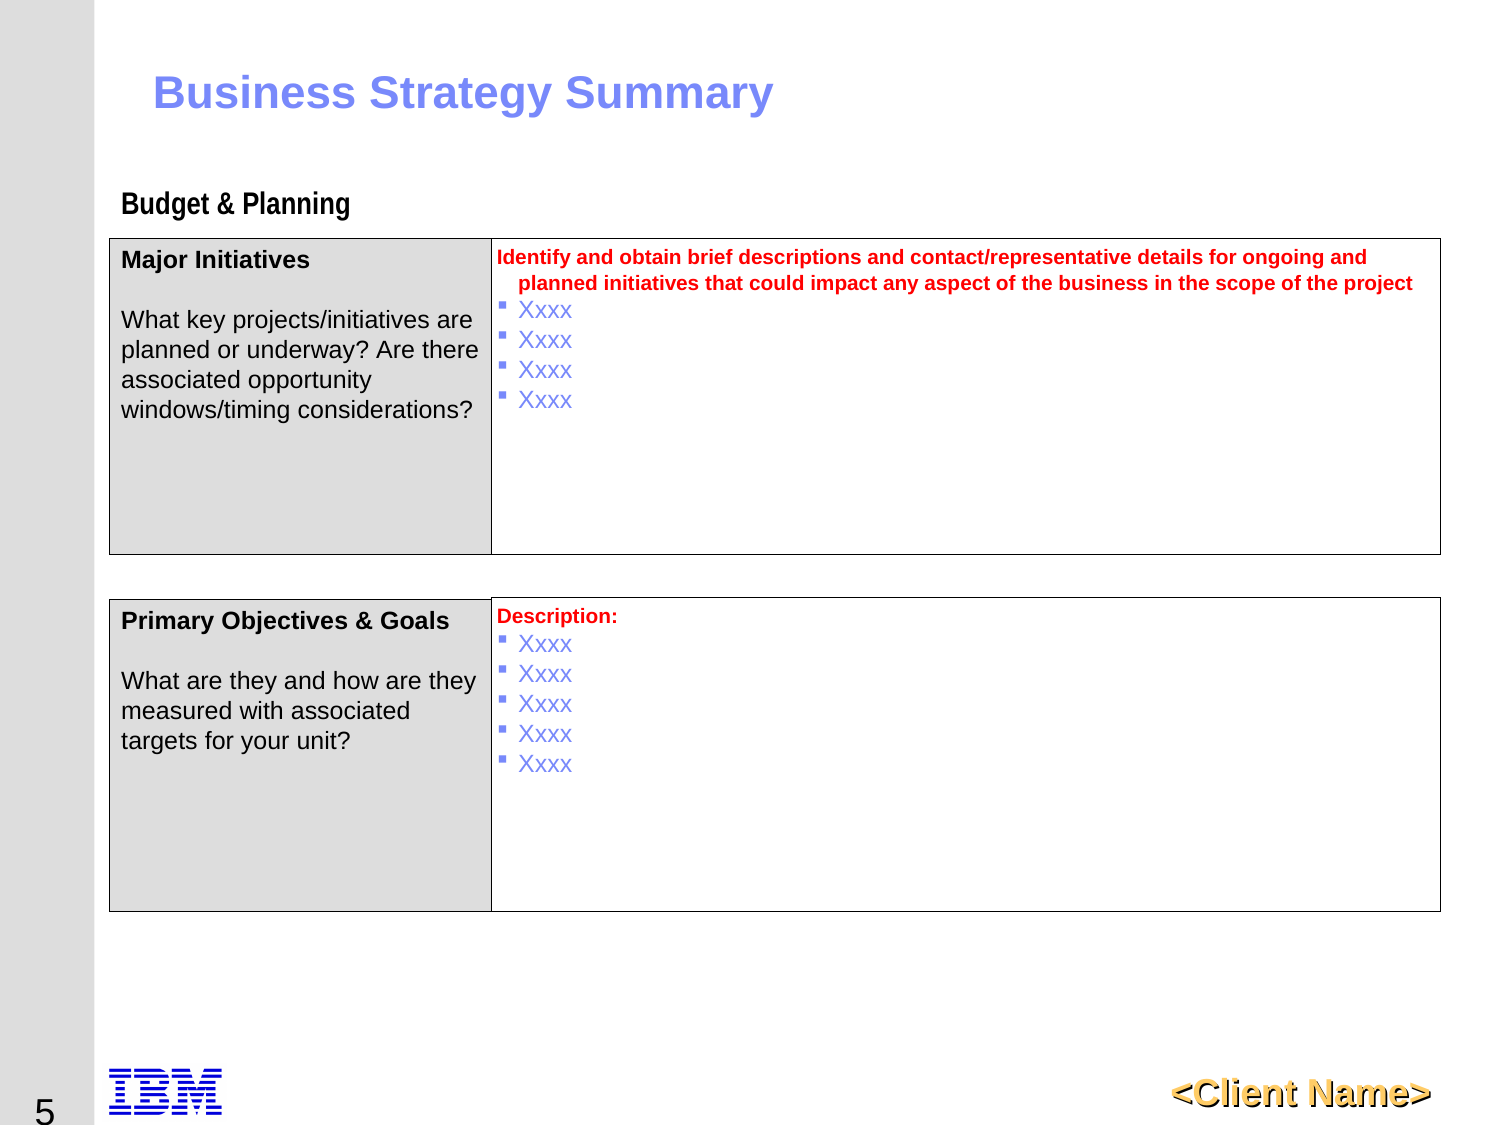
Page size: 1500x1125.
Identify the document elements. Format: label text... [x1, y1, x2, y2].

text_box Budget & Planning [109, 182, 452, 222]
text_box Identify and obtain brief descriptions and contact/representative details for ongoing and planned initiatives that could impact any aspect of the business in the scope of the project Xxxx Xxxx Xxxx Xxxx [491, 238, 1441, 555]
text_box Primary Objectives & Goals What are they and how are they measured with associated targets for your unit? [109, 599, 491, 912]
title Business Strategy Summary [141, 29, 1354, 124]
picture [102, 1063, 227, 1122]
text_box Major Initiatives What key projects/initiatives are planned or underway? Are there associated opportunity windows/timing considerations? [109, 238, 491, 555]
text_box Description: Xxxx Xxxx Xxxx Xxxx Xxxx [491, 597, 1441, 912]
